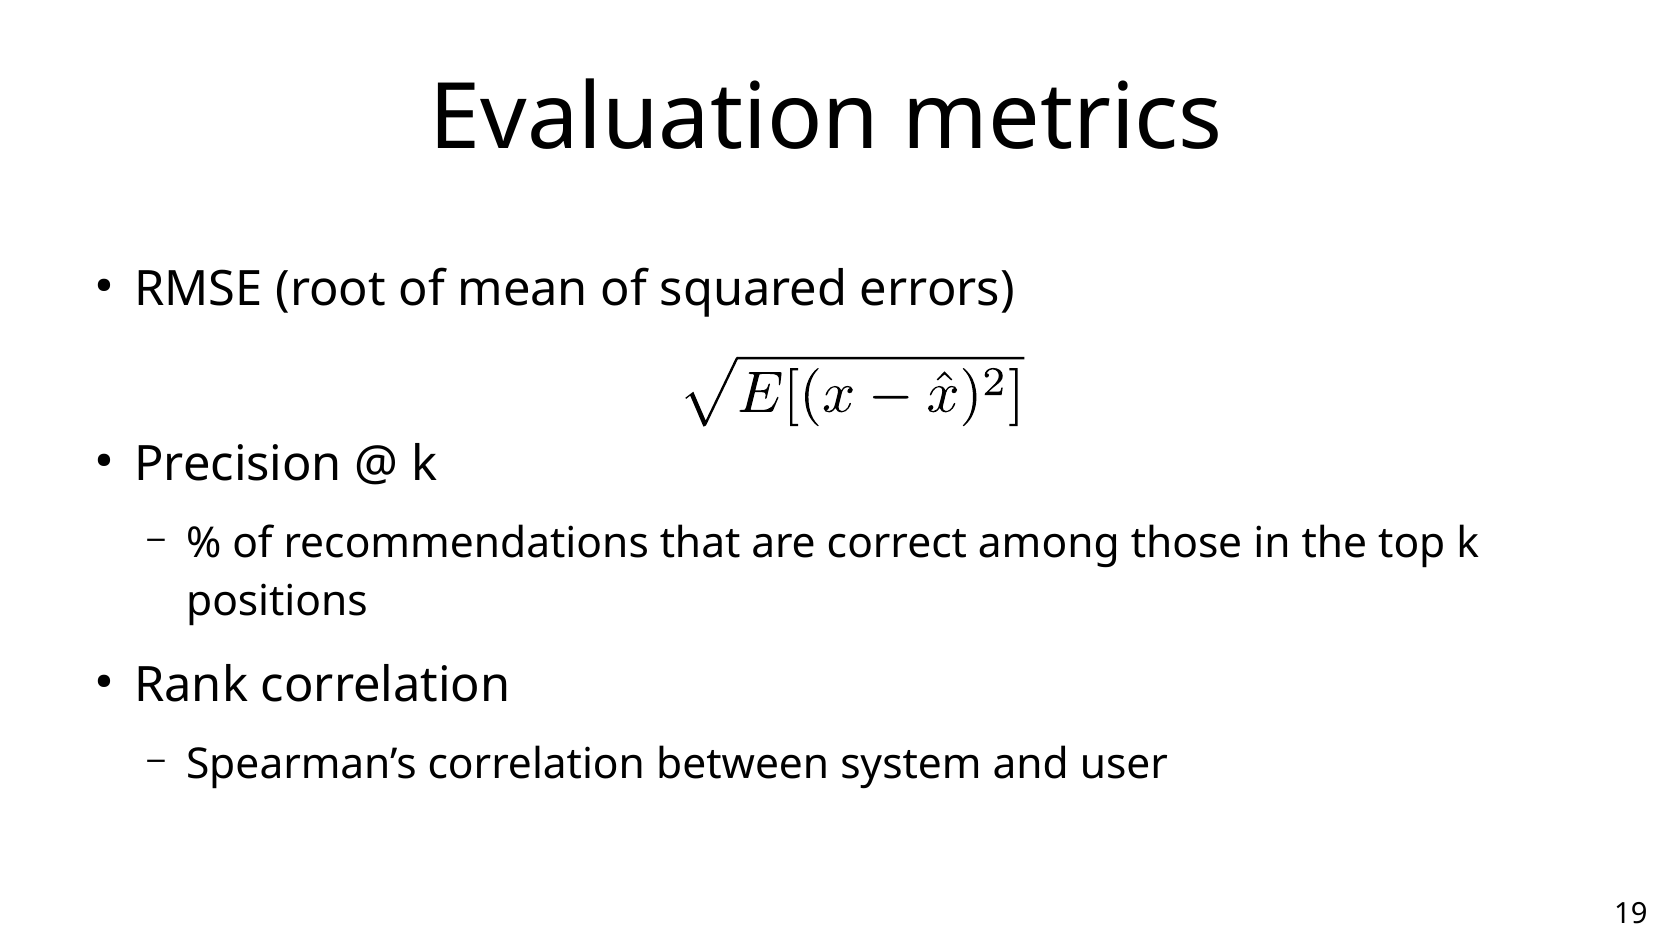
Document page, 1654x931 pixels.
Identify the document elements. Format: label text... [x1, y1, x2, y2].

text_box [678, 356, 1025, 427]
list RMSE (root of mean of squared errors) Precision @ k % of recommendations that are correct among those in the top k positions Rank correlation Spearman’s correlation between system and user [82, 253, 1571, 793]
title Evaluation metrics [82, 1, 1571, 226]
